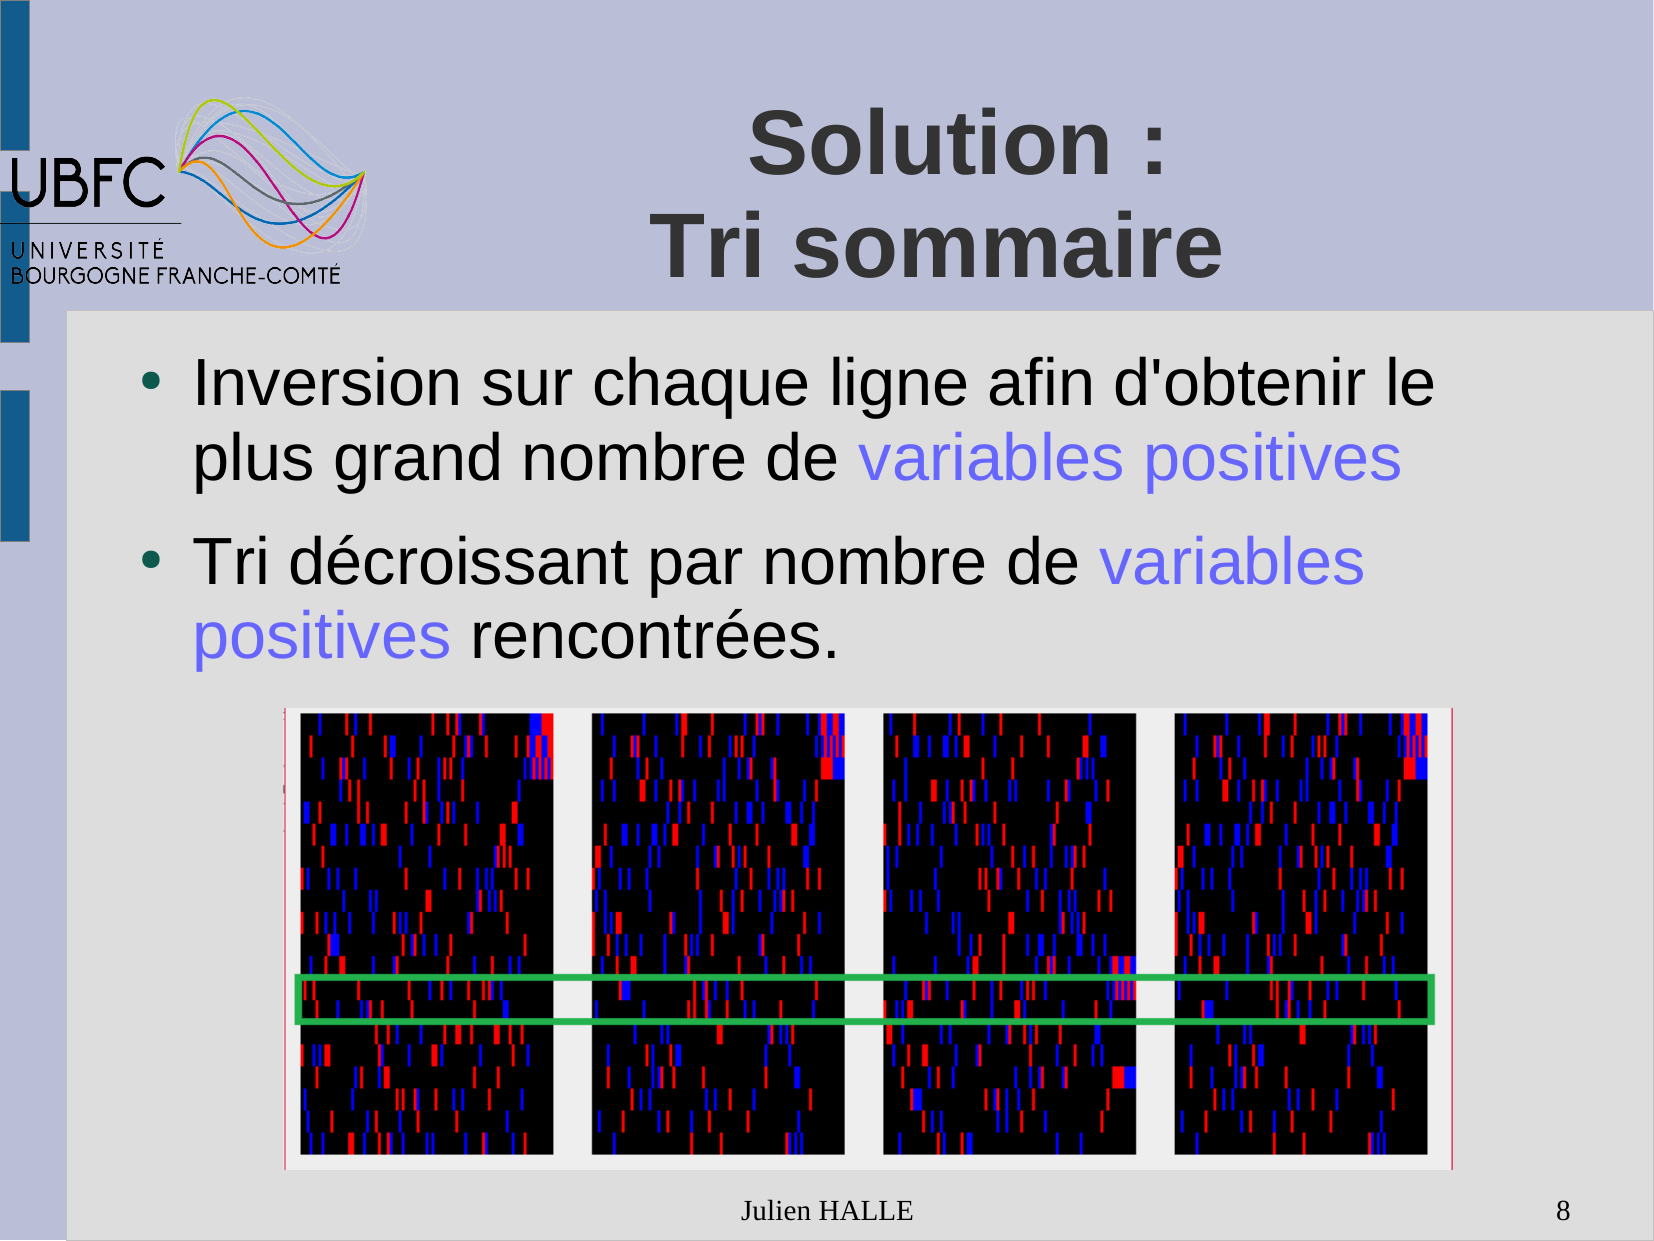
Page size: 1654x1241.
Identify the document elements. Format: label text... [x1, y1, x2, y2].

picture [283, 708, 1453, 1170]
list Inversion sur chaque ligne afin d'obtenir le plus grand nombre de variables positives Tri décroissant par nombre de variables positives rencontrées. [121, 344, 1534, 1127]
picture [0, 97, 366, 284]
title Solution : Tri sommaire [366, 91, 1534, 299]
